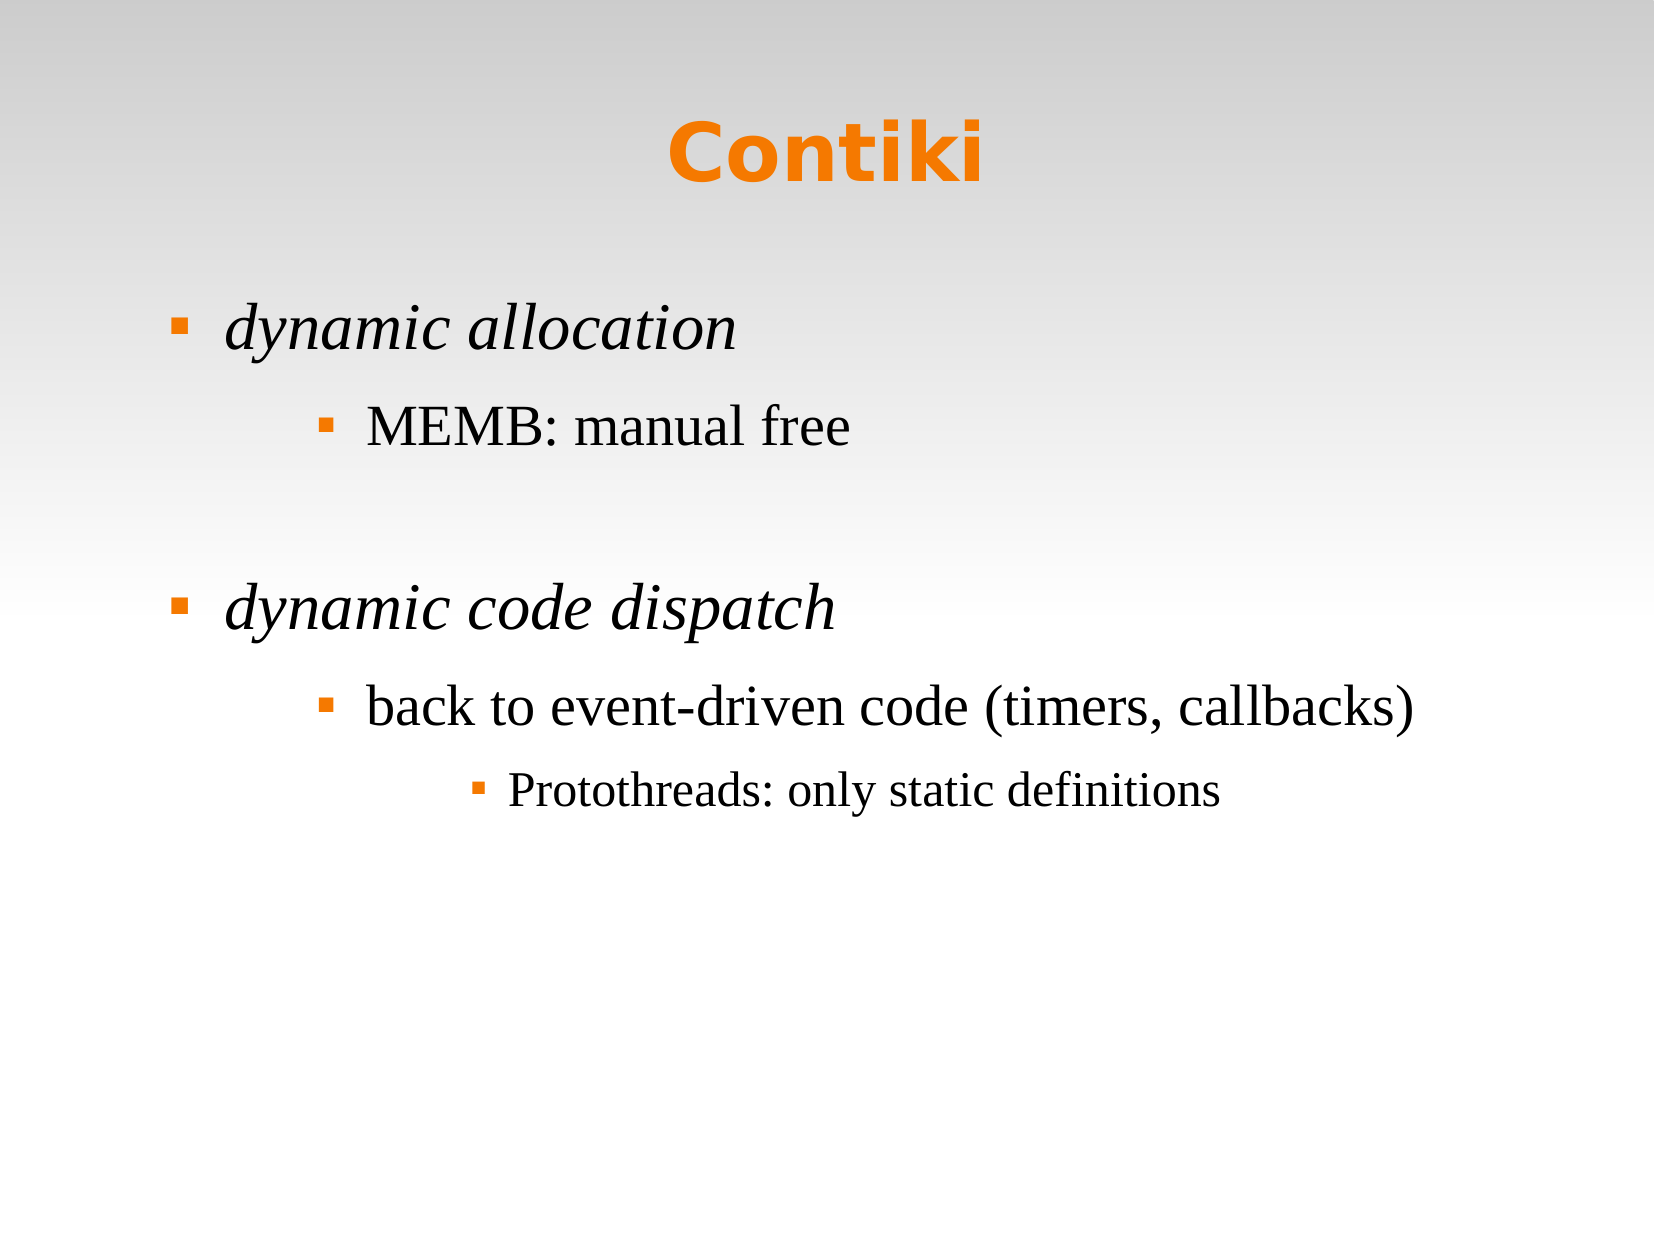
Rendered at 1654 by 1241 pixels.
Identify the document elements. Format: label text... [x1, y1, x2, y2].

list dynamic allocation MEMB: manual free dynamic code dispatch back to event-driven code (timers, callbacks) Protothreads: only static definitions [82, 290, 1571, 1109]
title Contiki [82, 49, 1571, 257]
